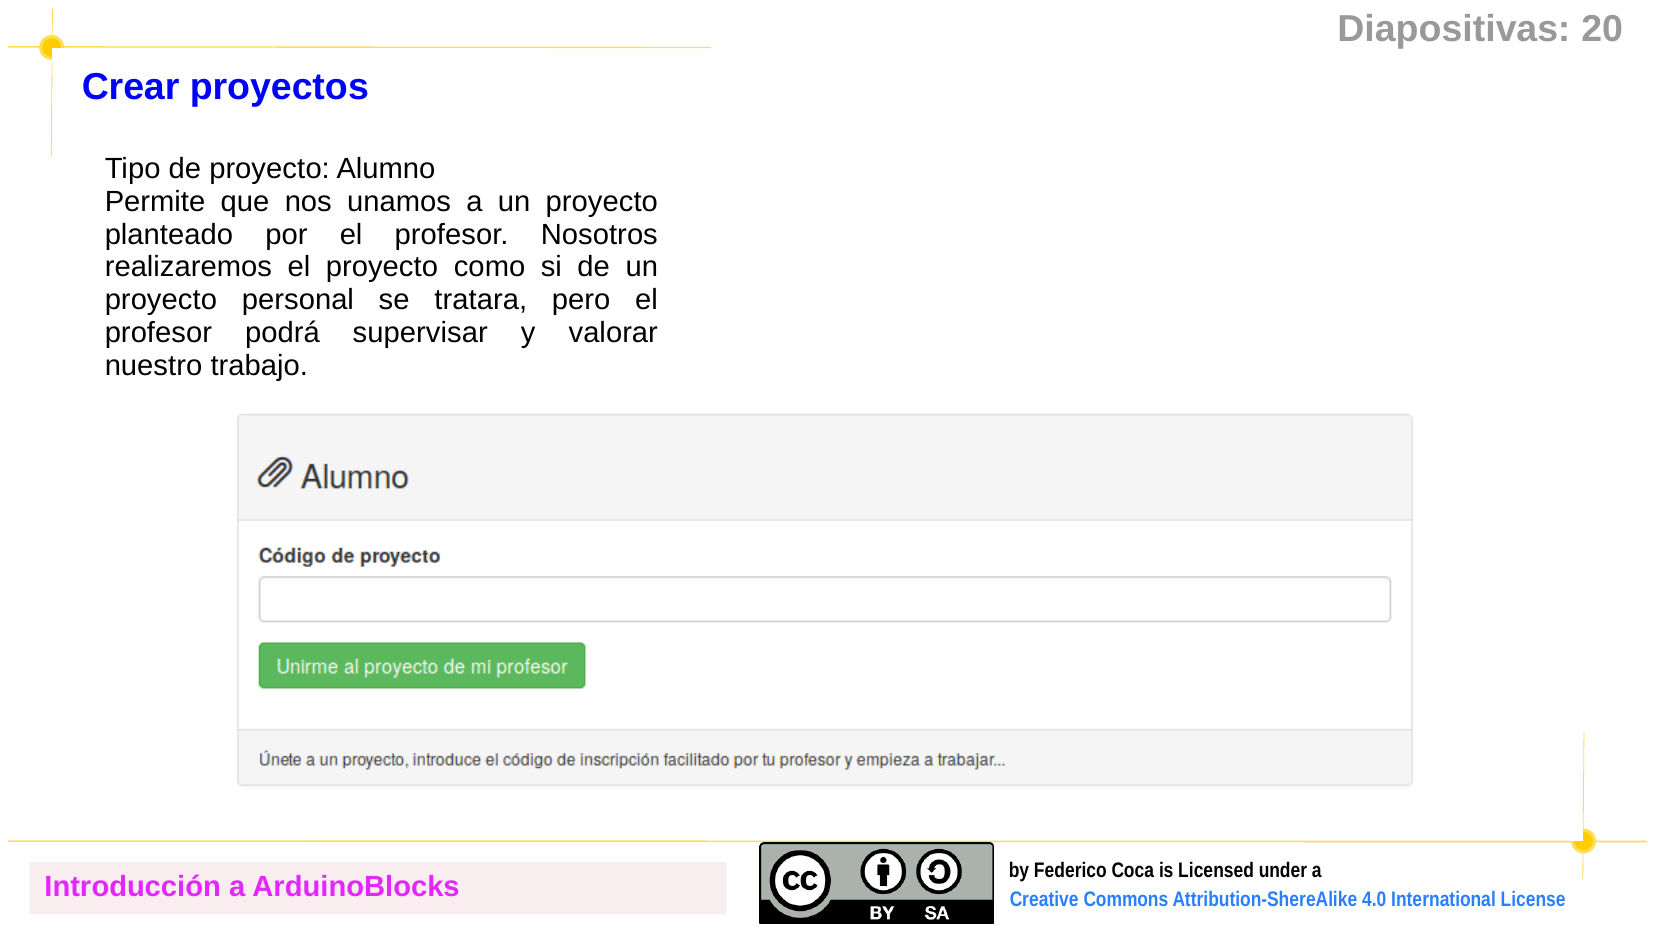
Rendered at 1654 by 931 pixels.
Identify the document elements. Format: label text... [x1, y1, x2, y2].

text_box Tipo de proyecto: Alumno Permite que nos unamos a un proyecto planteado por el profesor. Nosotros realizaremos el proyecto como si de un proyecto personal se tratara, pero el profesor podrá supervisar y valorar nuestro trabajo. [90, 144, 674, 389]
text_box Introducción a ArduinoBlocks [29, 862, 727, 915]
text_box Diapositivas: 20 [1322, 0, 1644, 57]
picture [232, 406, 1421, 790]
text_box Crear proyectos [67, 58, 1207, 116]
